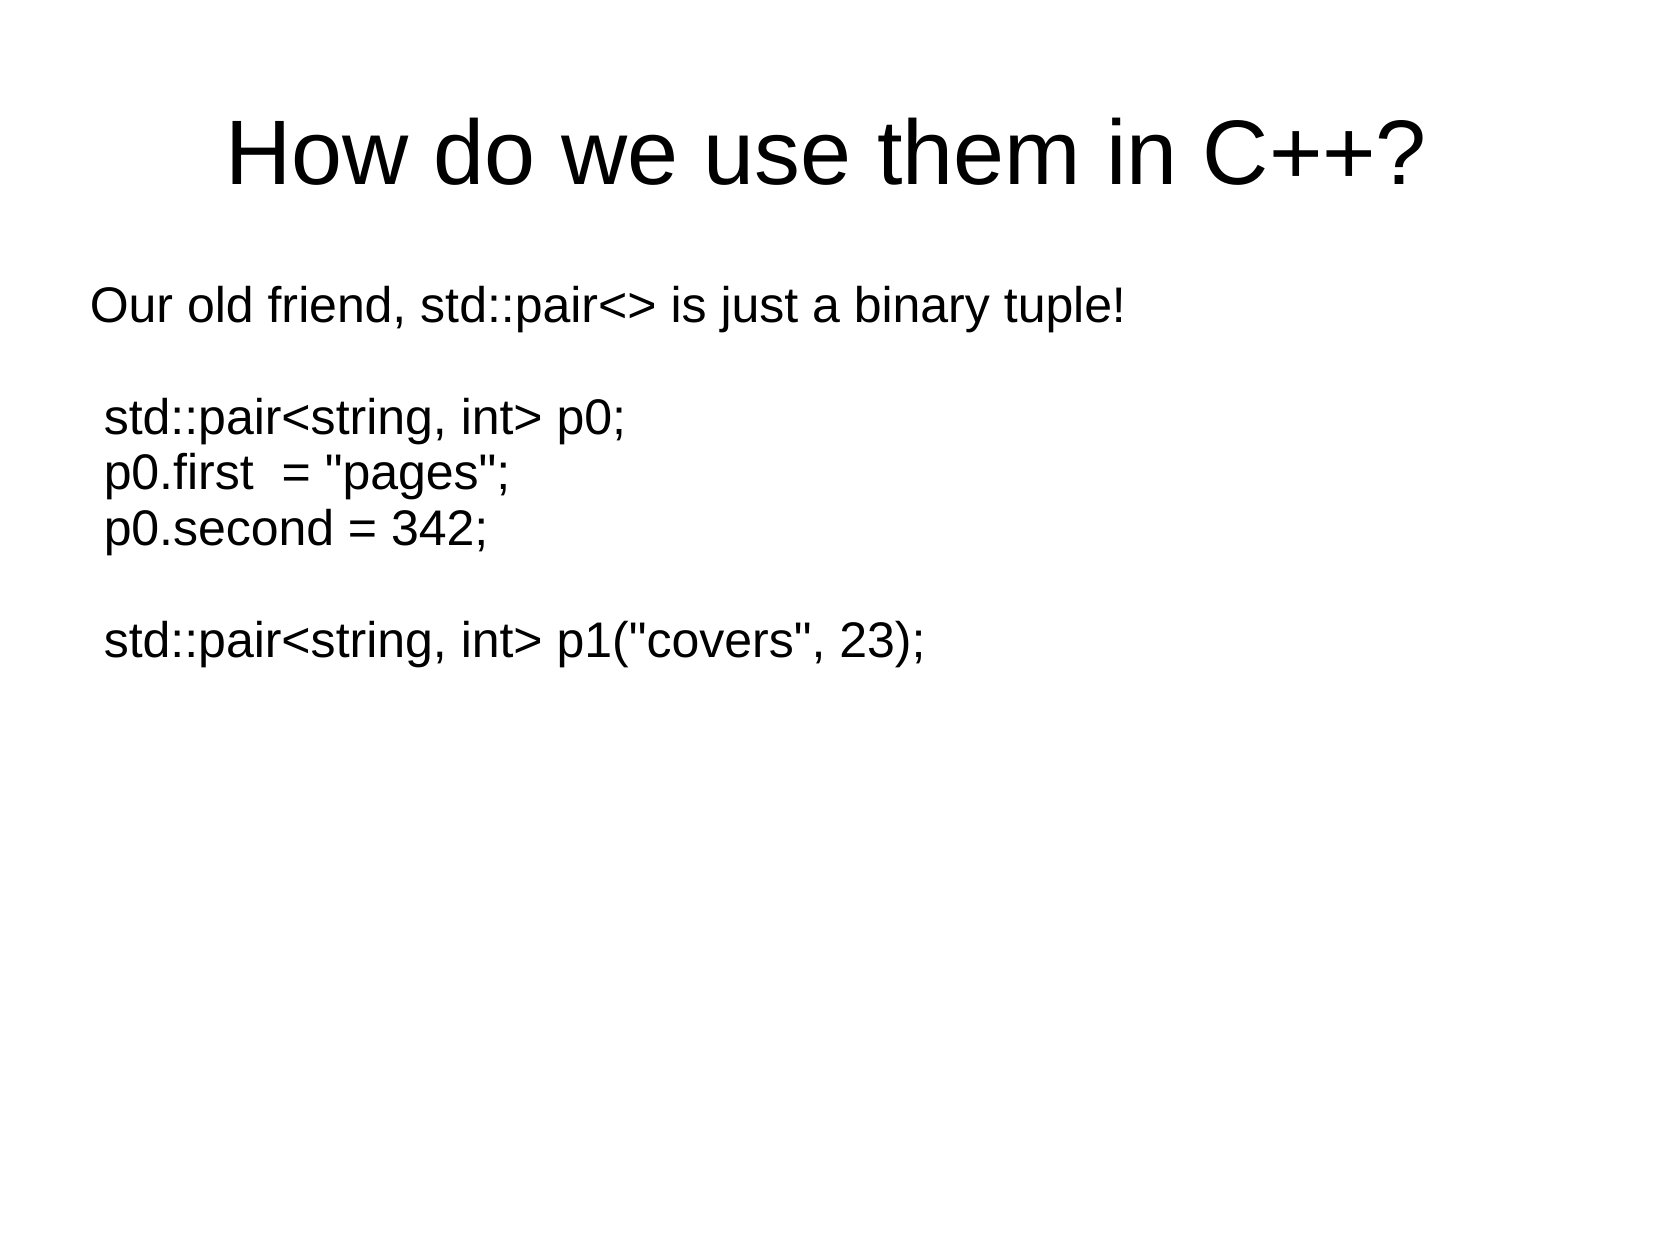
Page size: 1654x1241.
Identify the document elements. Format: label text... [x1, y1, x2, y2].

title How do we use them in C++? [82, 49, 1571, 257]
text_box Our old friend, std::pair<> is just a binary tuple! std::pair<string, int> p0; p0.first = "pages"; p0.second = 342; std::pair<string, int> p1("covers", 23); [75, 270, 1142, 731]
